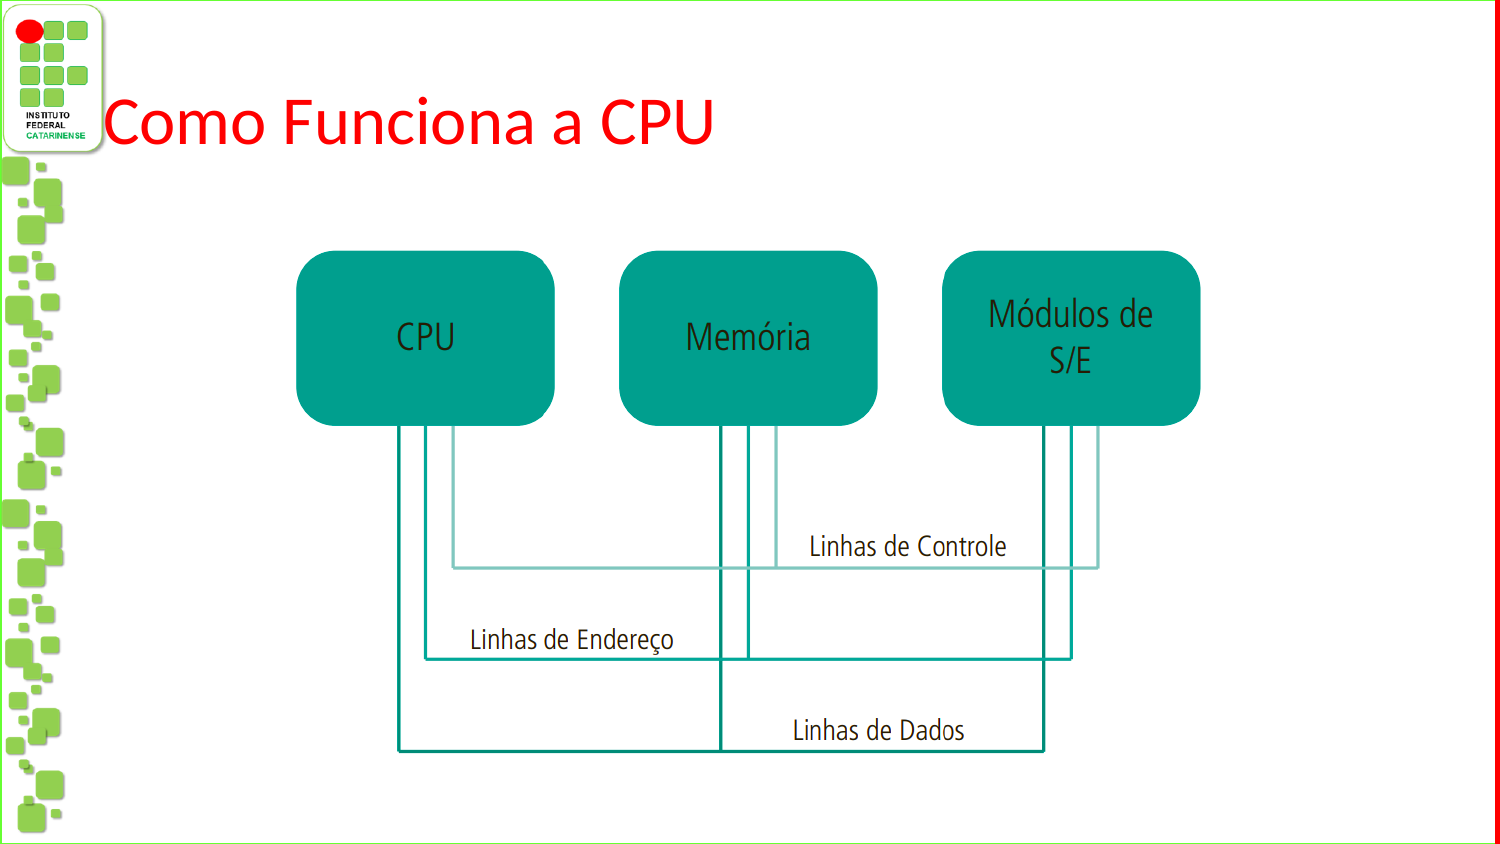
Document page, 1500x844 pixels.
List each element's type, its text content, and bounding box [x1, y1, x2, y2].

title Como Funciona a CPU [103, 44, 1397, 208]
picture [0, 0, 1500, 844]
